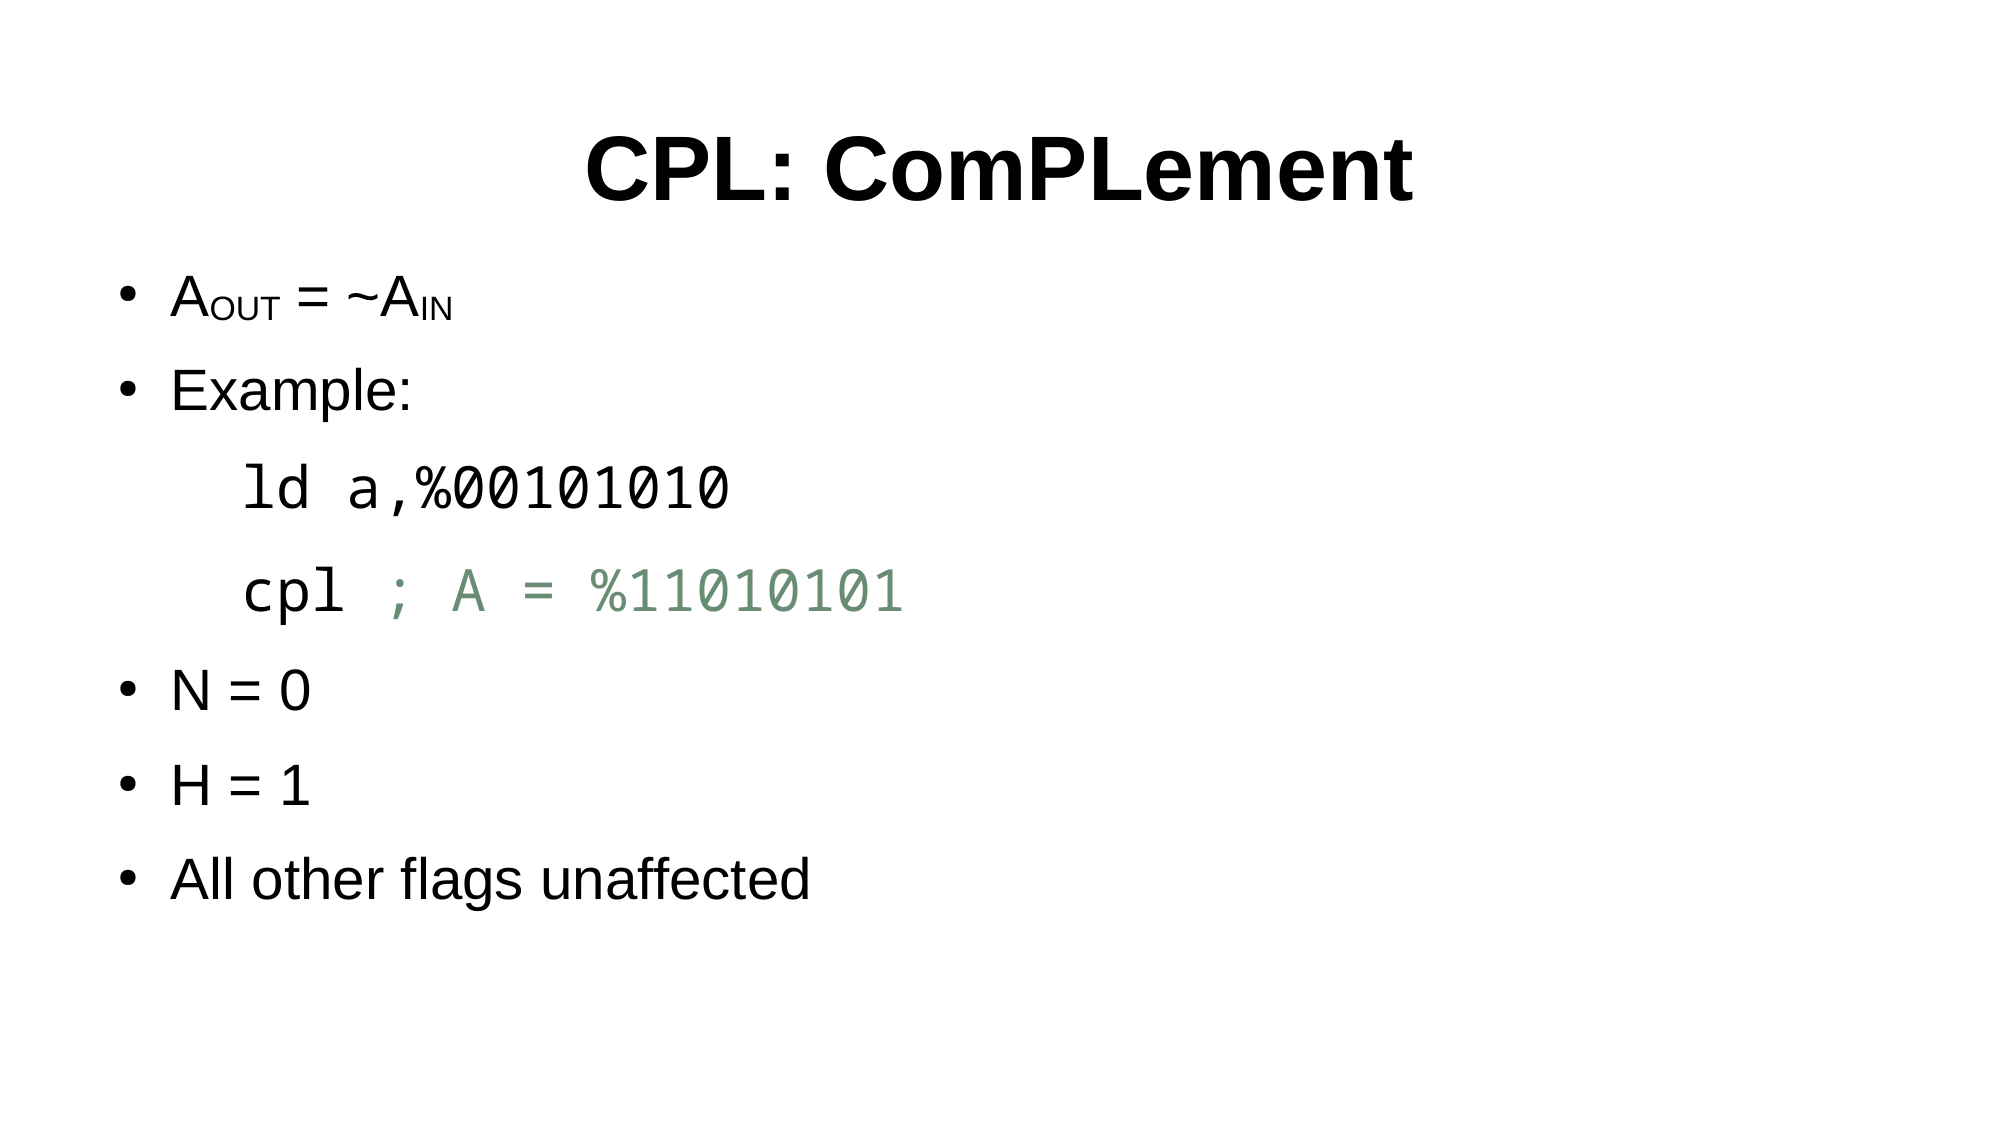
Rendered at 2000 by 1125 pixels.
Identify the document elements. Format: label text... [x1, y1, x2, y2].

title CPL: ComPLement [137, 59, 1862, 263]
list AOUT = ~AIN Example: ld a,%00101010 cpl ; A = %11010101 N = 0 H = 1 All other flags unaffected [99, 263, 1935, 1066]
